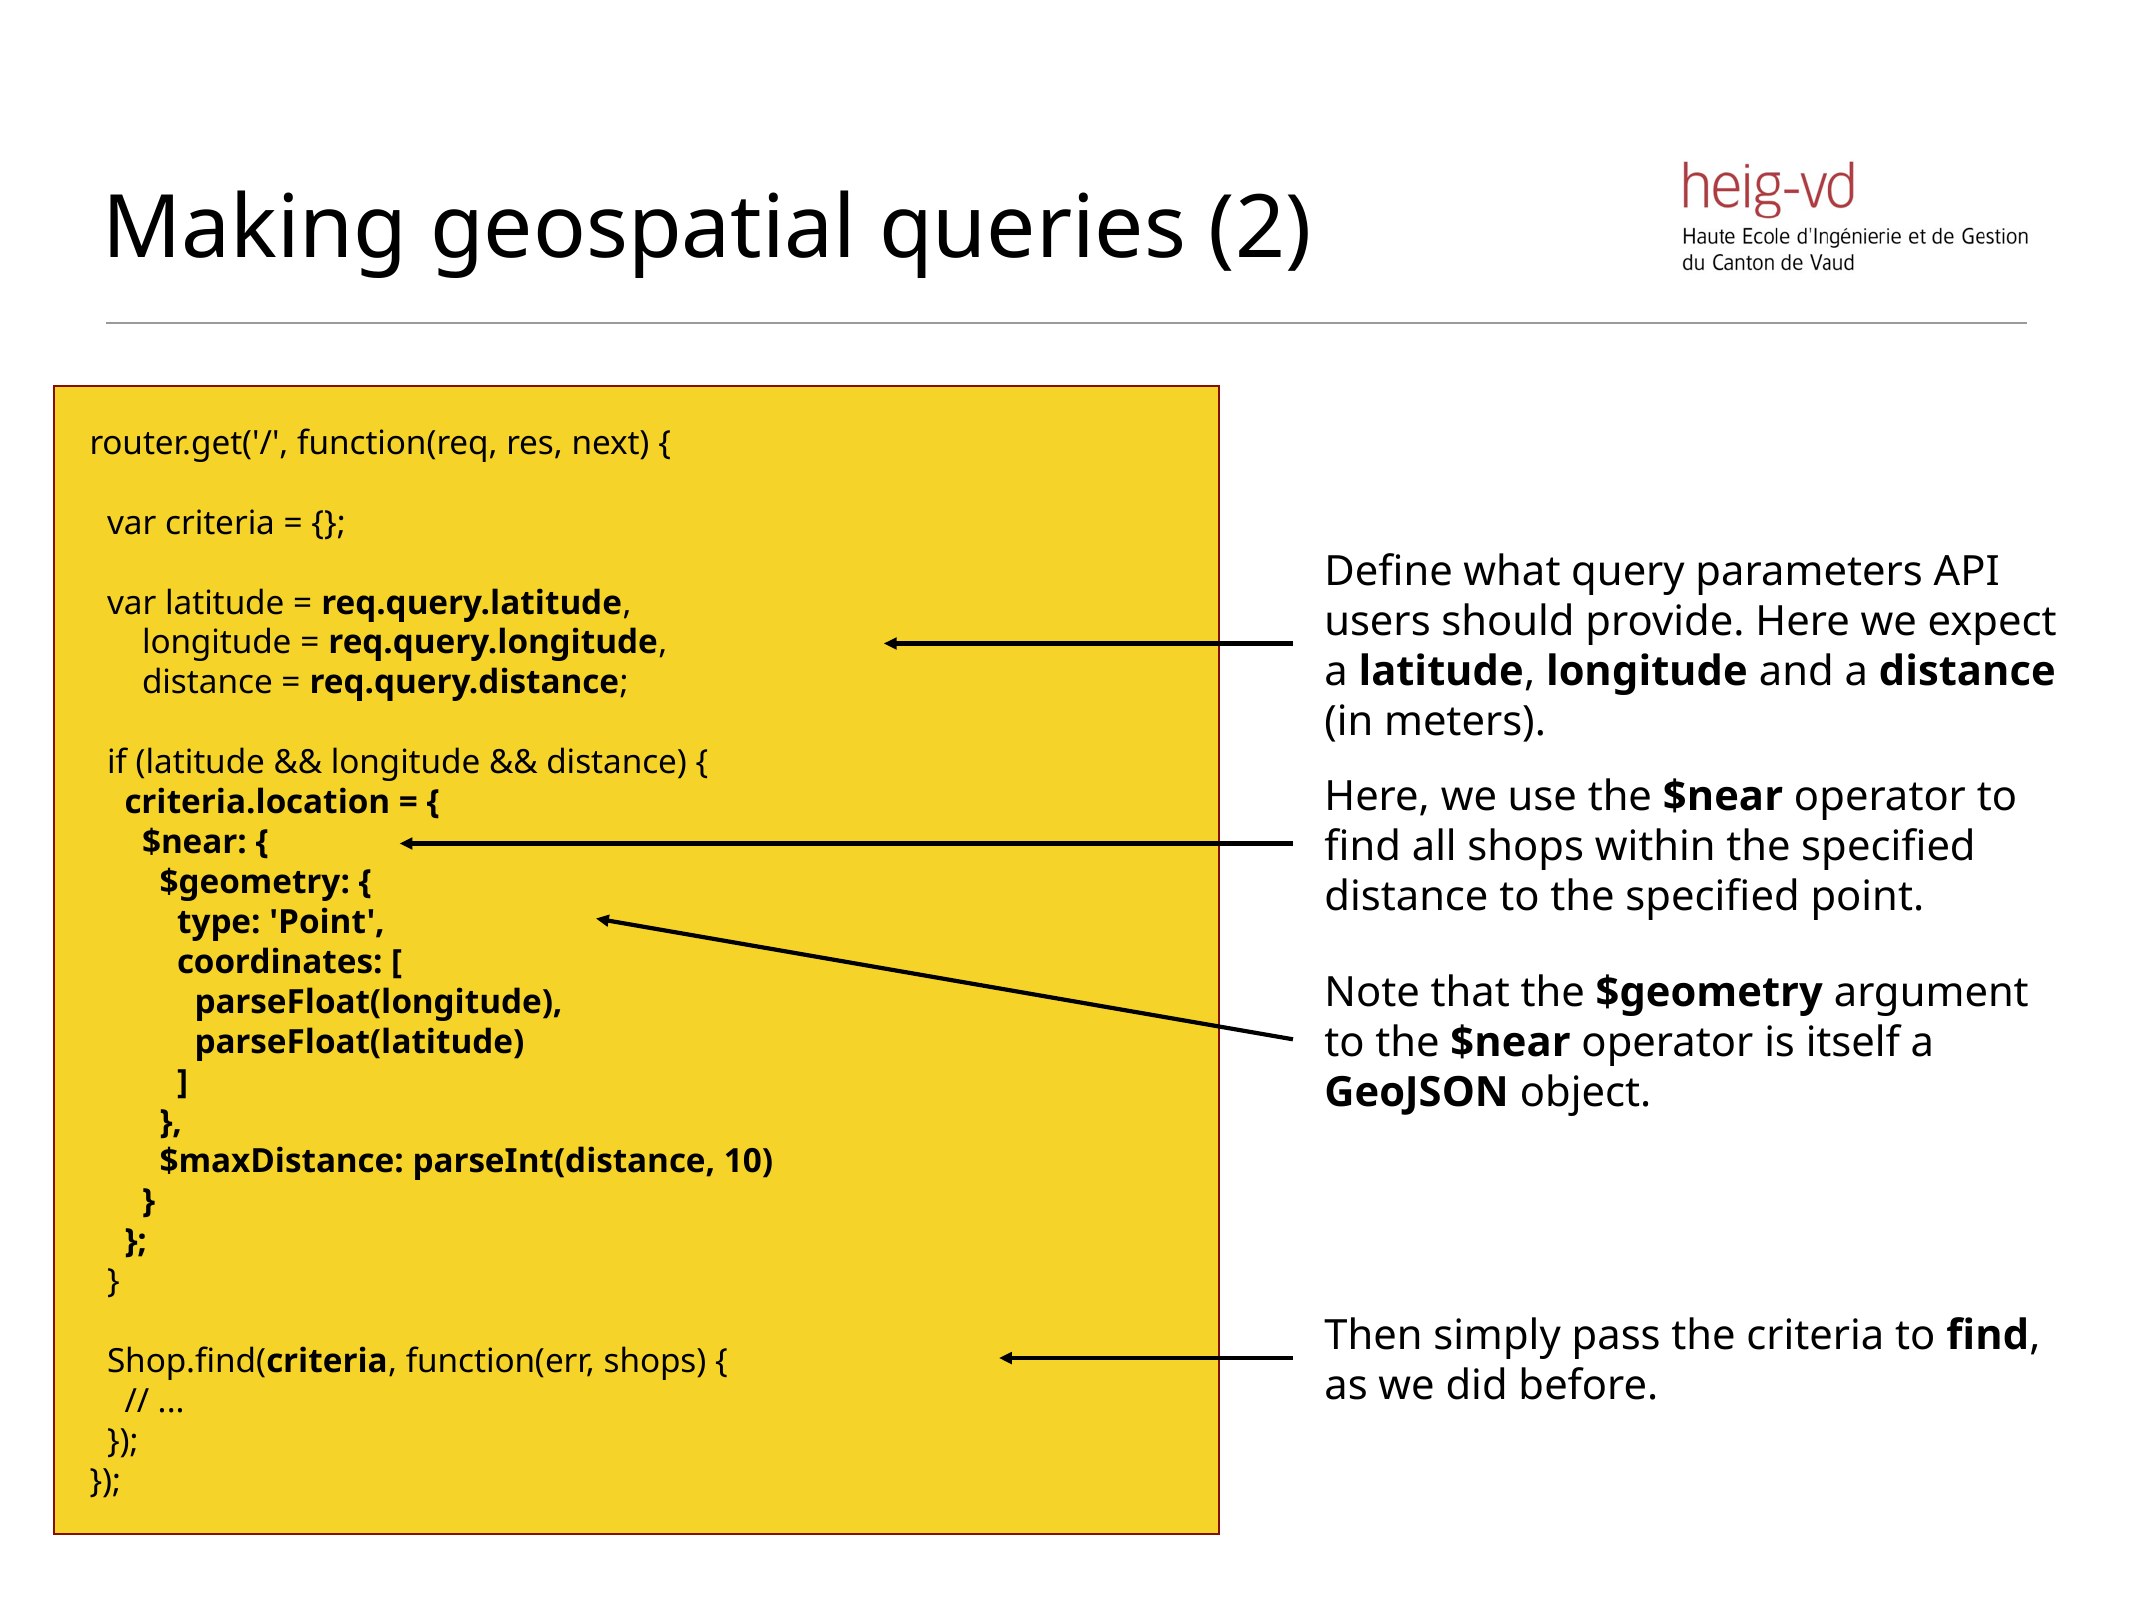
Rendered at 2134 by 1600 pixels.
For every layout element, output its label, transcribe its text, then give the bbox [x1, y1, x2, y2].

text_box Define what query parameters API users should provide. Here we expect a latitude, longitude and a distance (in meters). [1316, 535, 2081, 752]
text_box Here, we use the $near operator to find all shops within the specified distance to the specified point. [1316, 759, 2081, 927]
text_box Then simply pass the criteria to find, as we did before. [1316, 1299, 2081, 1417]
title Making geospatial queries (2) [93, 54, 2040, 284]
text_box router.get('/', function(req, res, next) { var criteria = {}; var latitude = req.query.latitude, longitude = req.query.longitude, distance = req.query.distance; if (latitude && longitude && distance) { criteria.location = { $near: { $geometry: { type: 'Point', coordinates: [ parseFloat(longitude), parseFloat(latitude) ] }, $maxDistance: parseInt(distance, 10) } }; } Shop.find(criteria, function(err, shops) { // ... }); }); [54, 385, 1219, 1535]
text_box Note that the $geometry argument to the $near operator is itself a GeoJSON object. [1316, 955, 2081, 1123]
